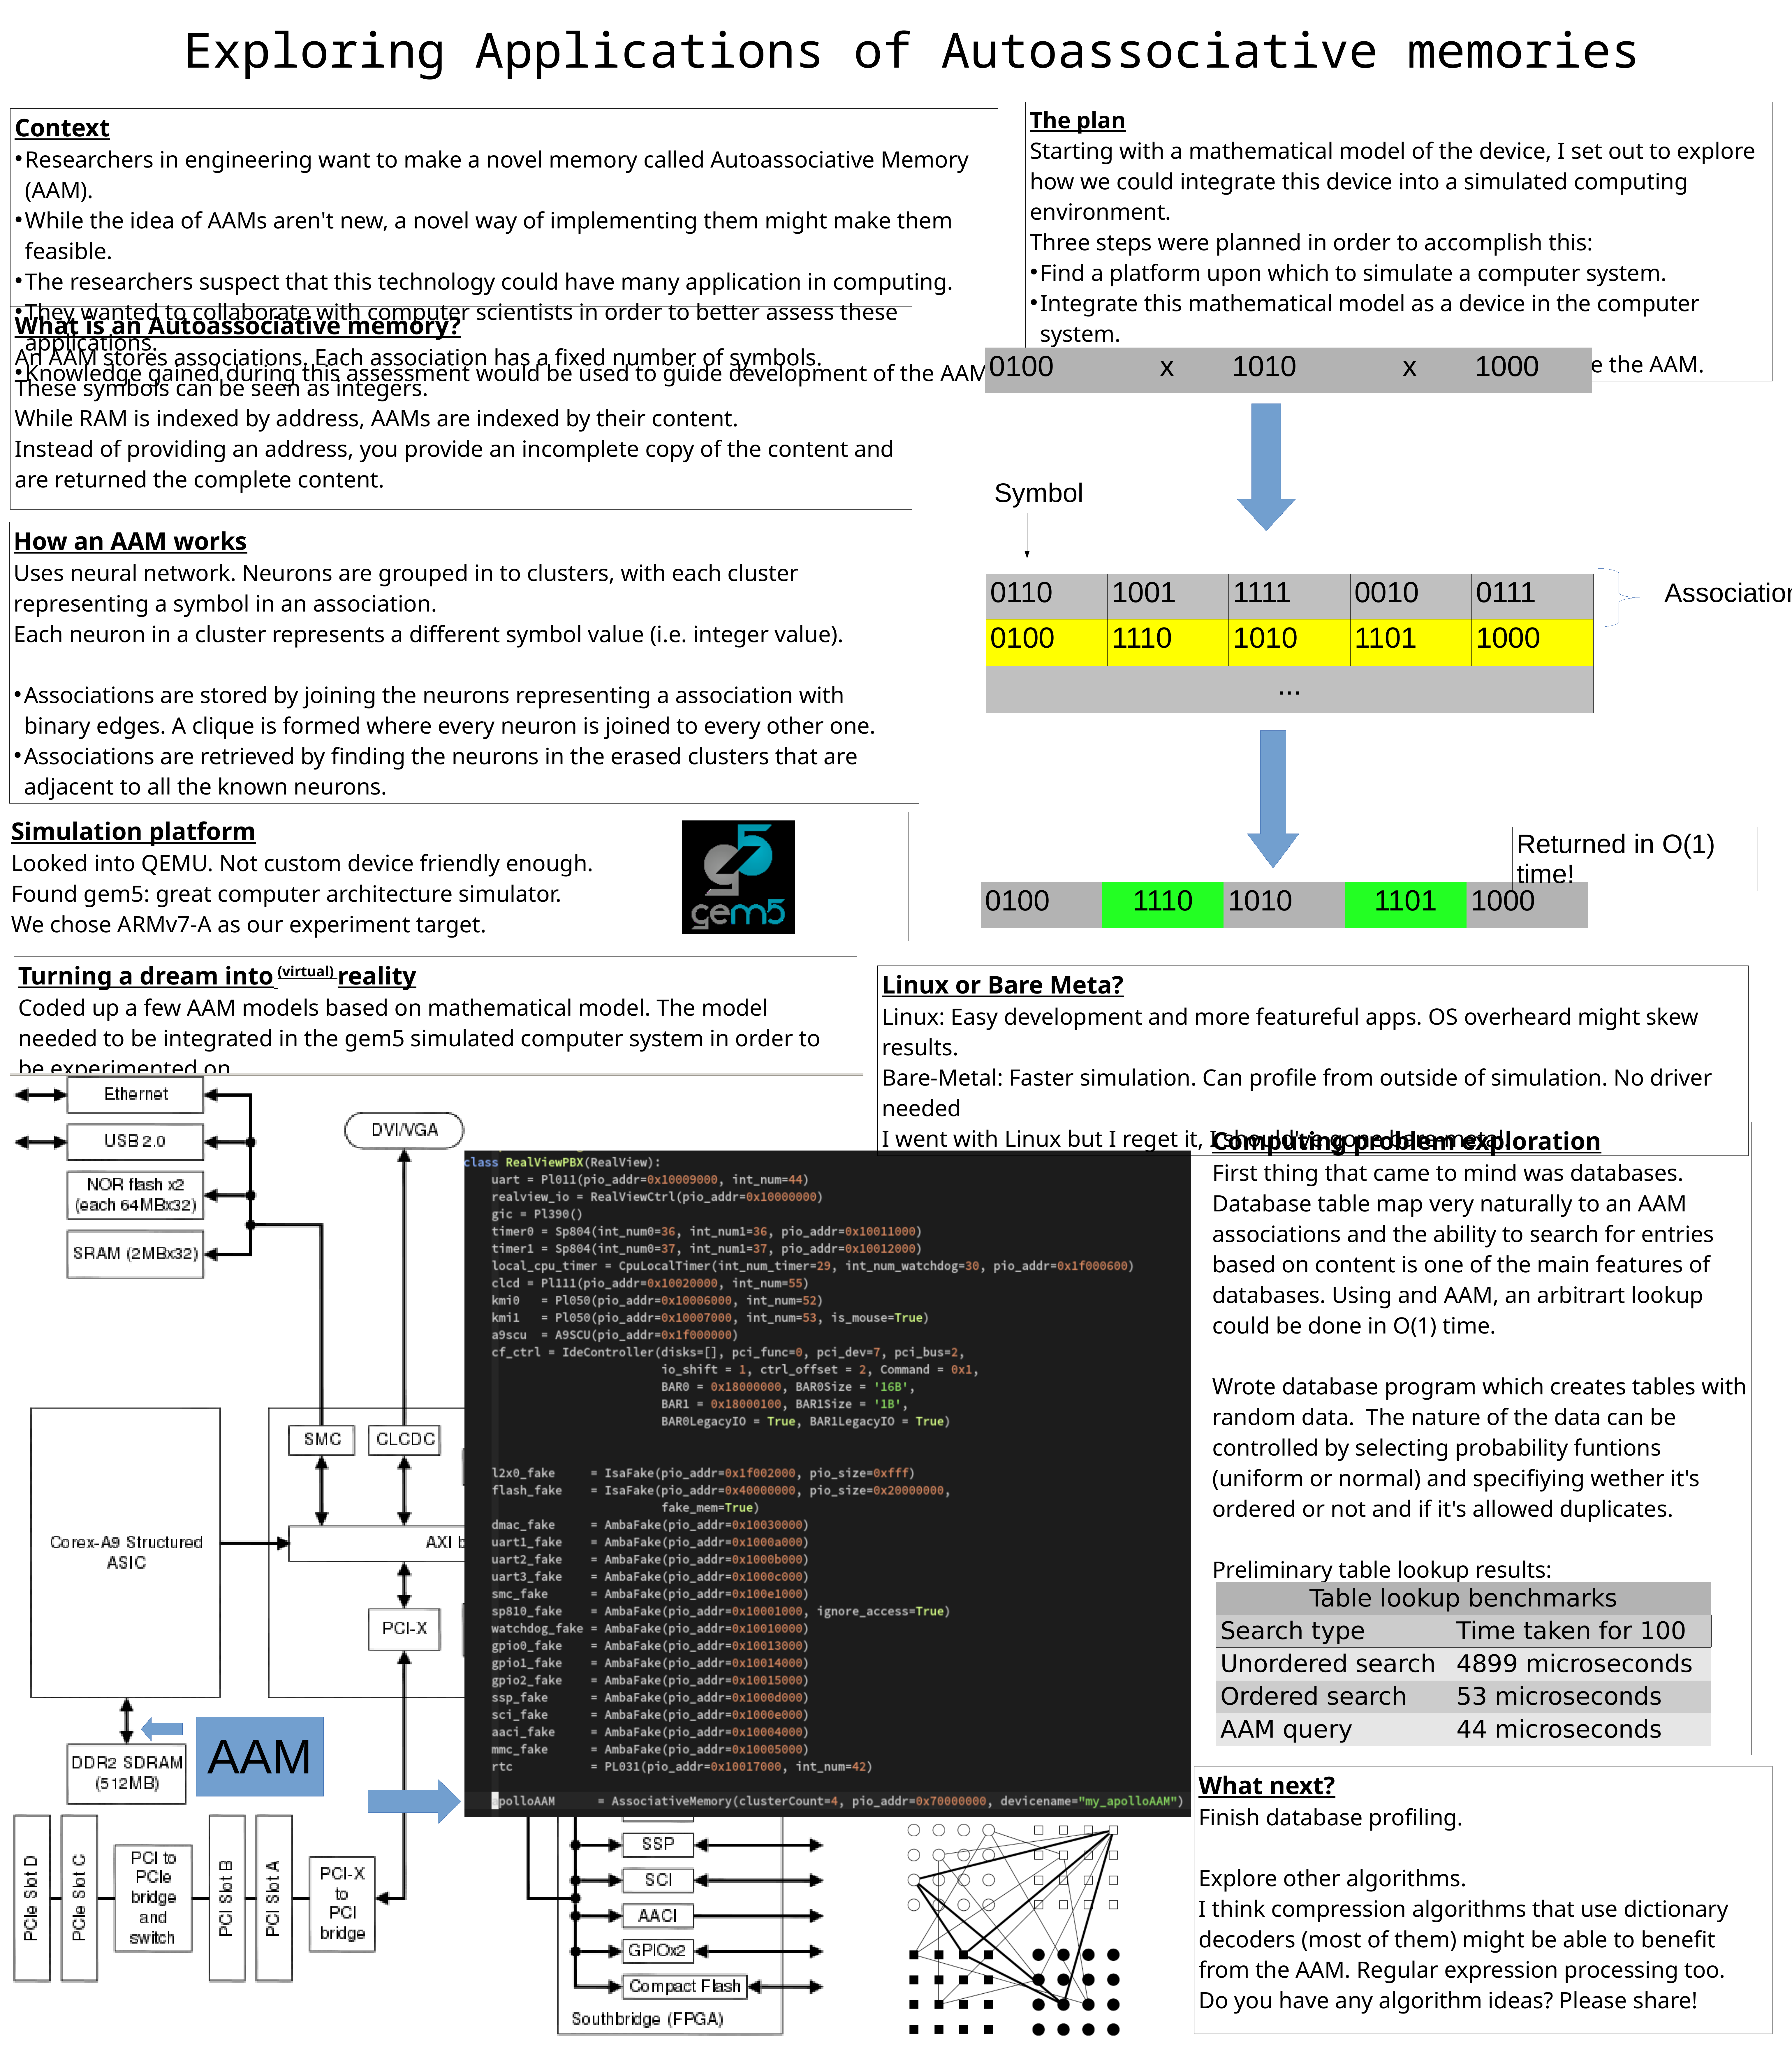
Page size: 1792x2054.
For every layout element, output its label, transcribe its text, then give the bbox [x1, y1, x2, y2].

table_header 0010 [1351, 574, 1471, 619]
text_box Association [1660, 575, 1781, 613]
table_cell 53 microseconds [1452, 1680, 1711, 1713]
text_box [1237, 404, 1296, 531]
table_header Table lookup benchmarks [1216, 1582, 1711, 1615]
table_header 1000 [1507, 892, 1515, 909]
text_box [141, 1717, 183, 1741]
table_header 1110 [1102, 882, 1224, 928]
text_box Symbol [990, 476, 1072, 514]
table_header x [1349, 348, 1471, 393]
table_header 1000 [1471, 348, 1592, 393]
table_header x [1106, 348, 1228, 393]
text_box [368, 1779, 461, 1824]
text_box Context Researchers in engineering want to make a novel memory called Autoassociative Memory (AAM). While the idea of AAMs aren't new, a novel way of implementing them might make them feasible. The researchers suspect that this technology could have many application in computing. They wanted to collaborate with computer scientists in order to better assess these applications. Knowledge gained during this assessment would be used to guide development of the AAM [10, 108, 998, 297]
title Exploring Applications of Autoassociative memories [127, 0, 1697, 109]
text_box Returned in O(1) time! [1512, 827, 1758, 864]
table_cell 44 microseconds [1452, 1713, 1711, 1746]
table_cell 0100 [986, 619, 1107, 666]
table_cell 1010 [1229, 619, 1350, 666]
table_cell ... [986, 666, 1593, 713]
table_header 1001 [1108, 574, 1228, 619]
table_cell Time taken for 100 [1452, 1615, 1711, 1647]
text_box Turning a dream into (virtual) reality Coded up a few AAM models based on mathematical model. The model needed to be integrated in the gem5 simulated computer system in order to be experimented on. [14, 956, 857, 1061]
text_box What is an Autoassociative memory? An AAM stores associations. Each association has a fixed number of symbols. These symbols can be seen as integers. While RAM is indexed by address, AAMs are indexed by their content. Instead of providing an address, you provide an incomplete copy of the content and are returned the complete content. [10, 306, 912, 510]
text_box What next? Finish database profiling. Explore other algorithms. I think compression algorithms that use dictionary decoders (most of them) might be able to benefit from the AAM. Regular expression processing too. Do you have any algorithm ideas? Please share! [1194, 1766, 1772, 2034]
table_cell 4899 microseconds [1452, 1648, 1711, 1680]
table_header 1010 [1224, 882, 1345, 928]
table_header 1101 [1345, 882, 1467, 928]
picture [682, 820, 795, 934]
table_header 1111 [1229, 574, 1350, 619]
table_cell AAM query [1216, 1713, 1452, 1746]
text_box [1247, 730, 1299, 868]
table_header 1000 [1513, 882, 1588, 891]
table_header 1000 [1523, 892, 1532, 909]
text_box Computing problem exploration First thing that came to mind was databases. Database table map very naturally to an AAM associations and the ability to search for entries based on content is one of the main features of databases. Using and AAM, an arbitrart lookup could be done in O(1) time. Wrote database program which creates tables with random data. The nature of the data can be controlled by selecting probability funtions (uniform or normal) and specifiying wether it's ordered or not and if it's allowed duplicates. Preliminary table lookup results: [1208, 1122, 1752, 1755]
text_box Simulation platform Looked into QEMU. Not custom device friendly enough. Found gem5: great computer architecture simulator. We chose ARMv7-A as our experiment target. [7, 812, 909, 940]
table_cell 1000 [1472, 619, 1593, 666]
table_cell 1110 [1108, 619, 1228, 666]
table_cell Search type [1216, 1615, 1452, 1647]
table_header 0110 [986, 574, 1107, 619]
text_box AAM [196, 1717, 324, 1796]
table_header 0100 [985, 348, 1106, 393]
picture [10, 1073, 1191, 2044]
text_box Linux or Bare Meta? Linux: Easy development and more featureful apps. OS overheard might skew results. Bare-Metal: Faster simulation. Can profile from outside of simulation. No driver needed I went with Linux but I reget it, I should've gone bare-metal. [877, 966, 1749, 1093]
table_header 0111 [1472, 574, 1593, 619]
table_header 1010 [1228, 348, 1349, 393]
table_cell Unordered search [1216, 1648, 1452, 1680]
table_cell 1101 [1351, 619, 1471, 666]
text_box How an AAM works Uses neural network. Neurons are grouped in to clusters, with each cluster representing a symbol in an association. Each neuron in a cluster represents a different symbol value (i.e. integer value). Associations are stored by joining the neurons representing a association with binary edges. A clique is formed where every neuron is joined to every other one. Associations are retrieved by finding the neurons in the erased clusters that are adjacent to all the known neurons. [9, 522, 919, 801]
table_header 0100 [981, 882, 1102, 928]
picture [878, 1151, 1191, 1155]
text_box The plan Starting with a mathematical model of the device, I set out to explore how we could integrate this device into a simulated computing environment. Three steps were planned in order to accomplish this: Find a platform upon which to simulate a computer system. Integrate this mathematical model as a device in the computer system. Explore how various computational problems can use the AAM. [1025, 102, 1772, 318]
table_cell Ordered search [1216, 1680, 1452, 1713]
table_header 1000 [1467, 882, 1588, 928]
